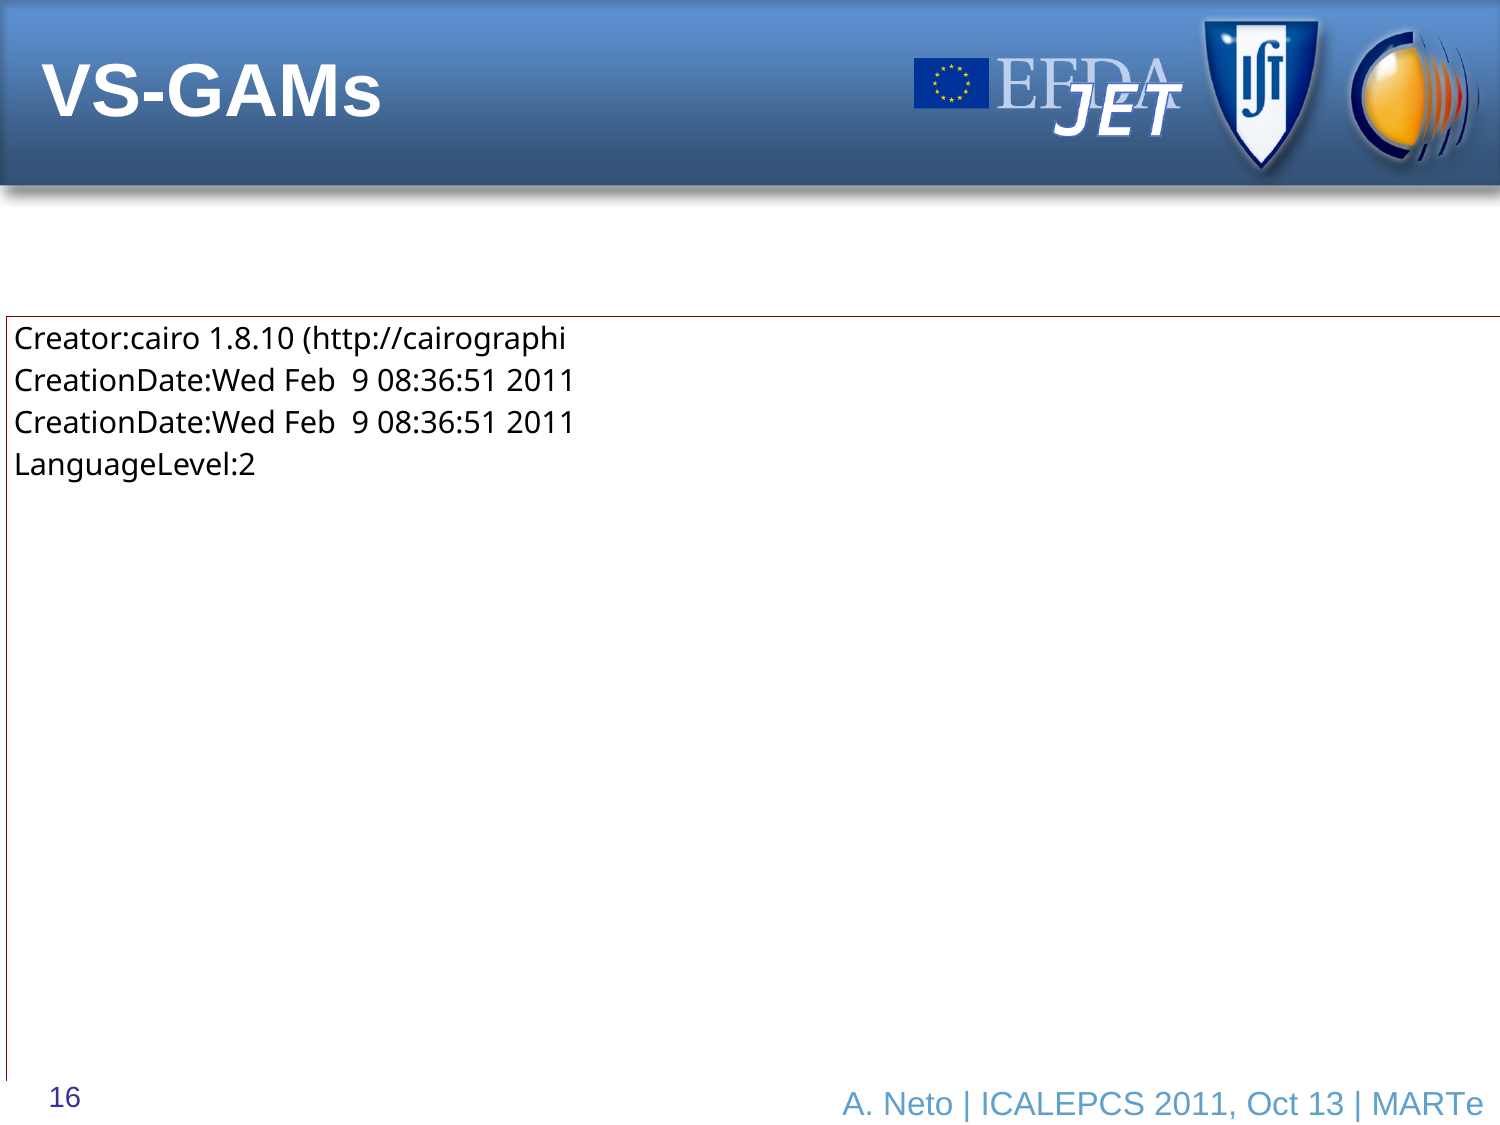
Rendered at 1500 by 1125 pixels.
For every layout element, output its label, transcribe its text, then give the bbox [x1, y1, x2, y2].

picture [4, 314, 1500, 1081]
title VS-GAMs [41, 0, 1129, 181]
picture [0, 0, 1500, 207]
